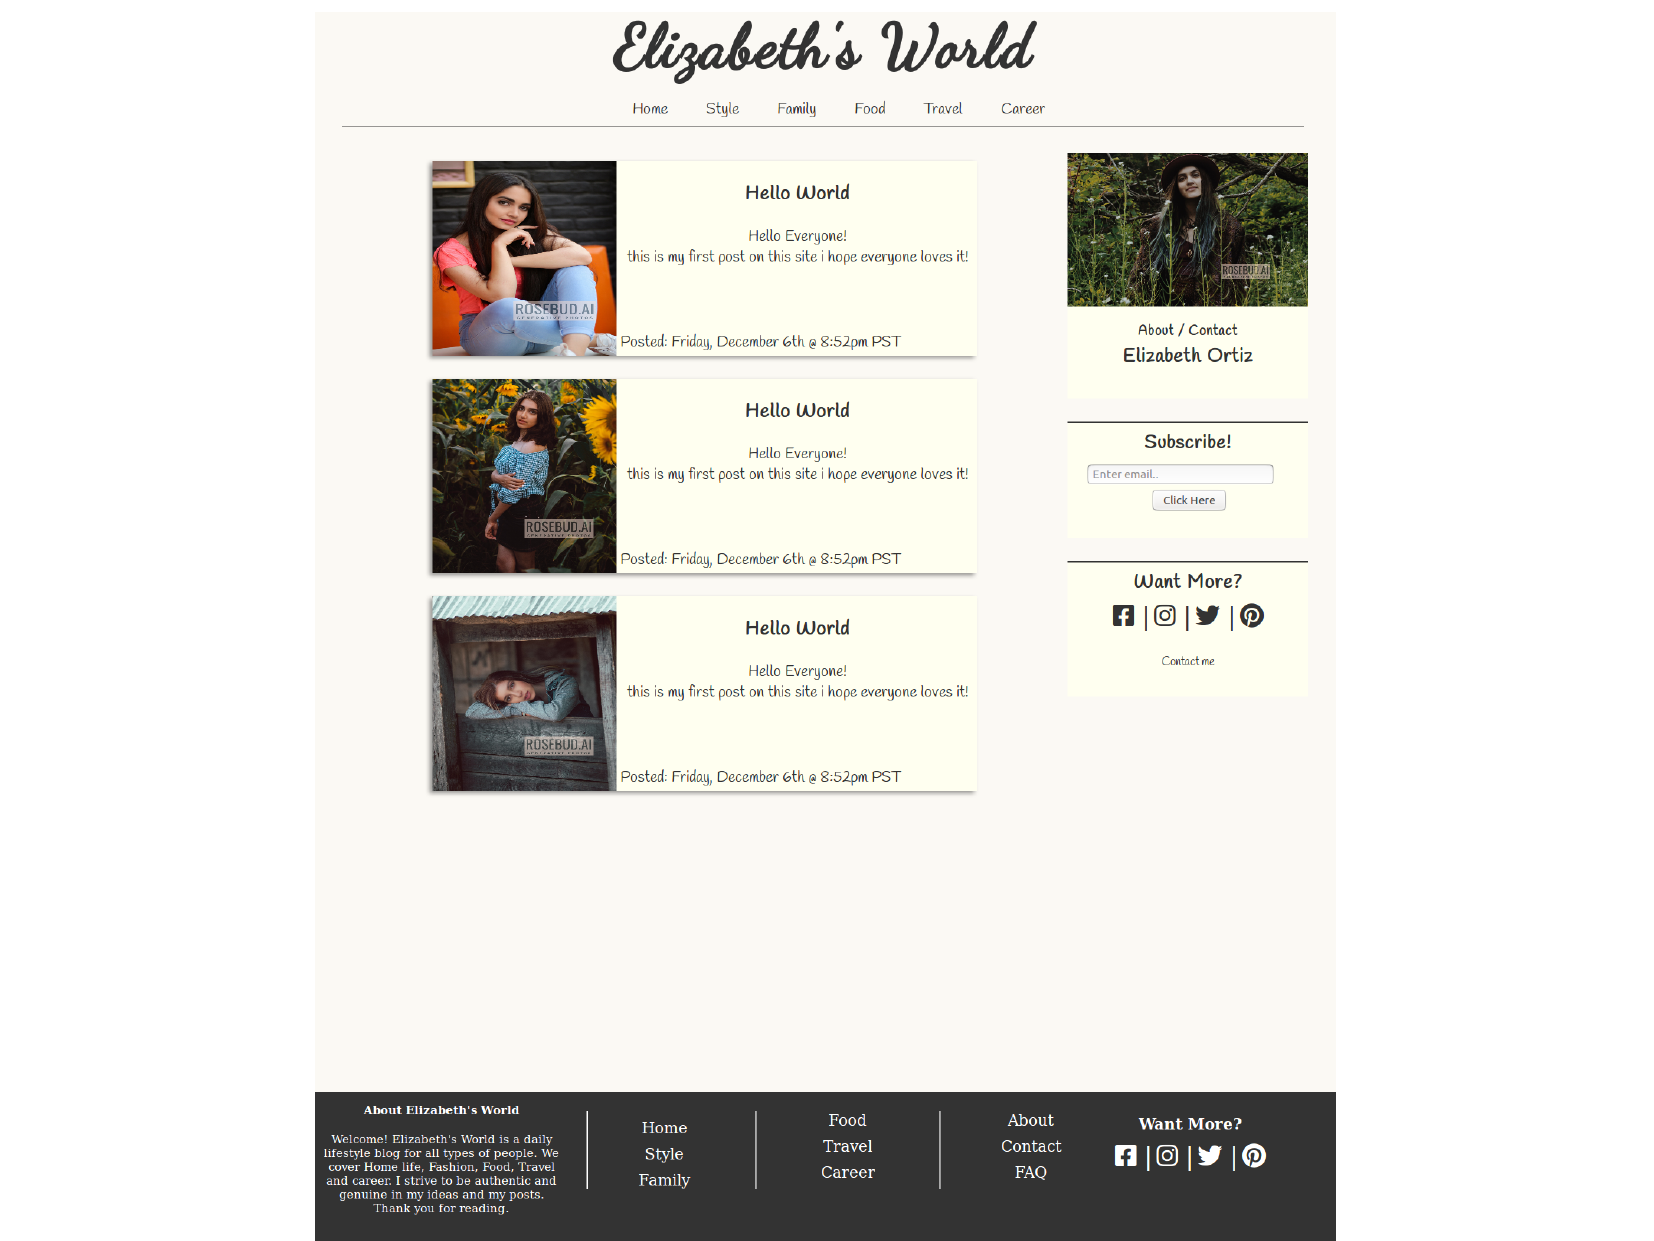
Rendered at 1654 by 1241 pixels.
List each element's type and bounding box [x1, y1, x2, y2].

picture [315, 12, 1336, 1241]
